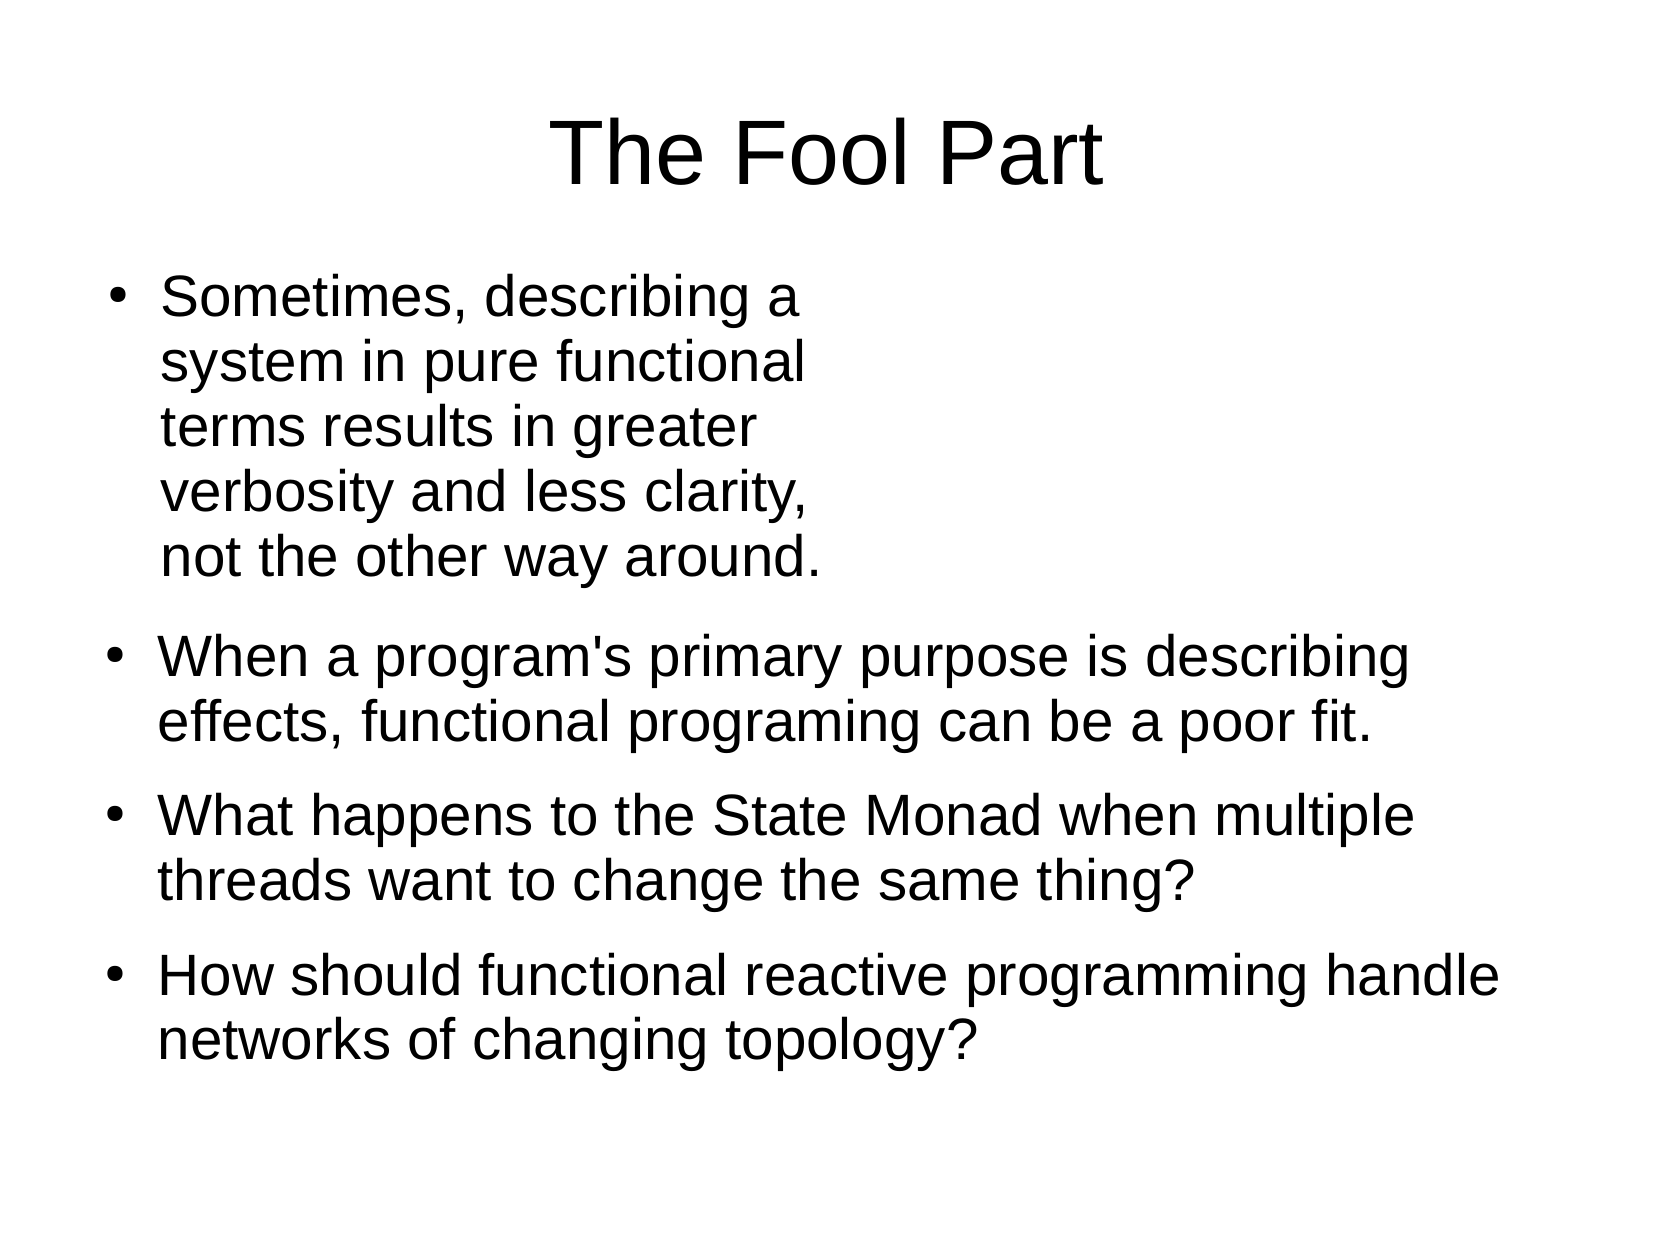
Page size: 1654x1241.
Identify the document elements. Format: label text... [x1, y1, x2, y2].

title The Fool Part [82, 49, 1571, 257]
list Sometimes, describing a system in pure functional terms results in greater verbosity and less clarity, not the other way around. [90, 263, 901, 609]
list When a program's primary purpose is describing effects, functional programing can be a poor fit. What happens to the State Monad when multiple threads want to change the same thing? How should functional reactive programming handle networks of changing topology? [86, 623, 1576, 1111]
